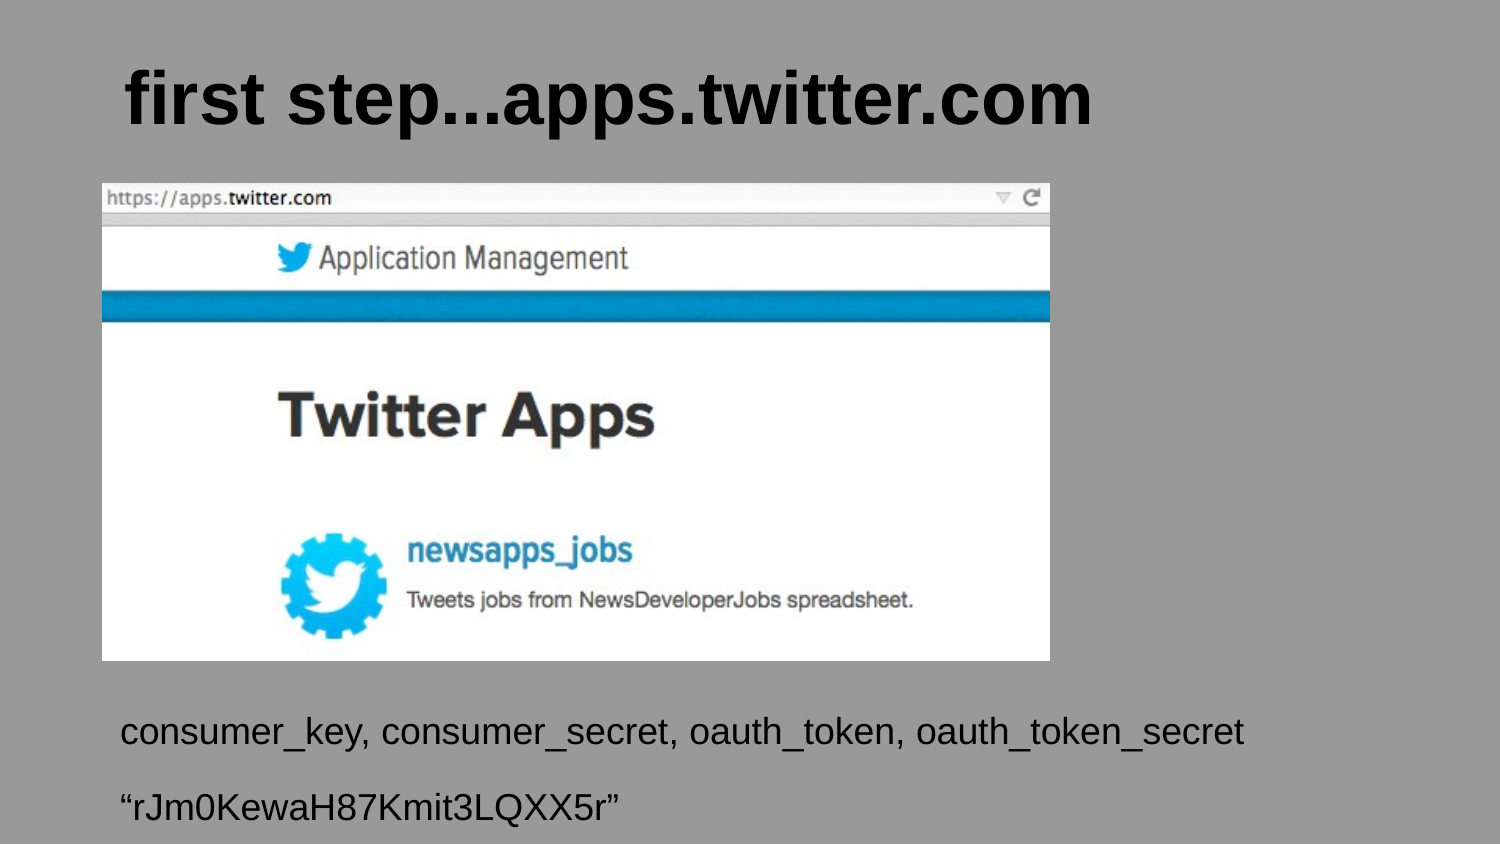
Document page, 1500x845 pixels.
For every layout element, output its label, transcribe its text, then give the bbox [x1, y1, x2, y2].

picture [102, 183, 1050, 293]
text_box “rJm0KewaH87Kmit3LQXX5r” [105, 768, 641, 827]
text_box first step...apps.twitter.com [109, 34, 1270, 161]
picture [102, 321, 1050, 661]
text_box consumer_key, consumer_secret, oauth_token, oauth_token_secret [105, 692, 1266, 760]
